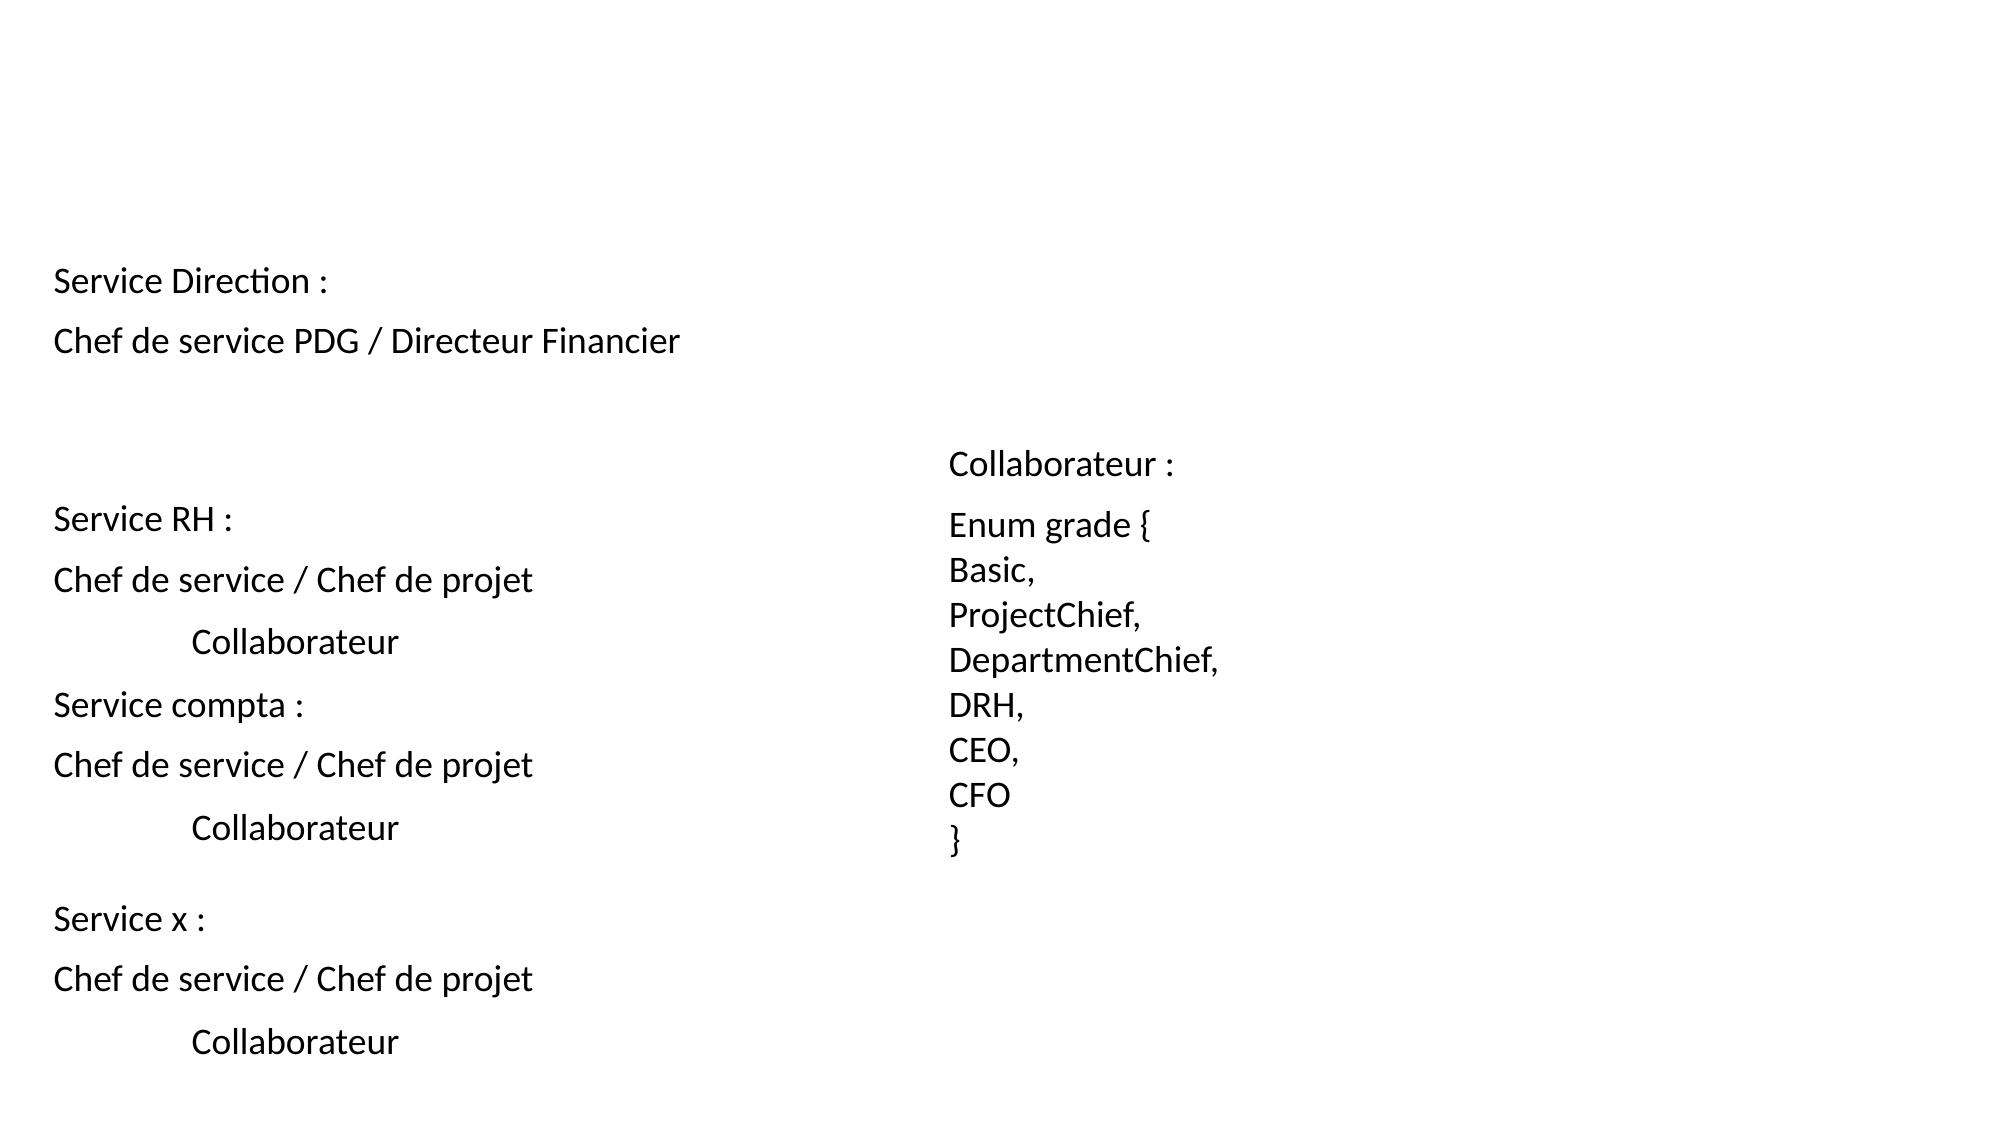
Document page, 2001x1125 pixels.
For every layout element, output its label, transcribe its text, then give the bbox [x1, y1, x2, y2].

text_box Collaborateur [176, 795, 417, 857]
text_box Service RH : [38, 486, 252, 548]
text_box Service Direction : [38, 248, 348, 309]
text_box Chef de service / Chef de projet [38, 547, 556, 608]
text_box Enum grade { Basic, ProjectChief, DepartmentChief, DRH, CEO, CFO } [933, 492, 1239, 872]
text_box Collaborateur [176, 1009, 417, 1070]
text_box Collaborateur [176, 609, 417, 671]
text_box Service compta : [38, 672, 324, 733]
text_box Service x : [38, 886, 224, 947]
text_box Chef de service / Chef de projet [38, 732, 556, 794]
text_box Collaborateur : [933, 431, 1194, 493]
text_box Chef de service PDG / Directeur Financier [38, 308, 705, 370]
text_box Chef de service / Chef de projet [38, 946, 556, 1008]
